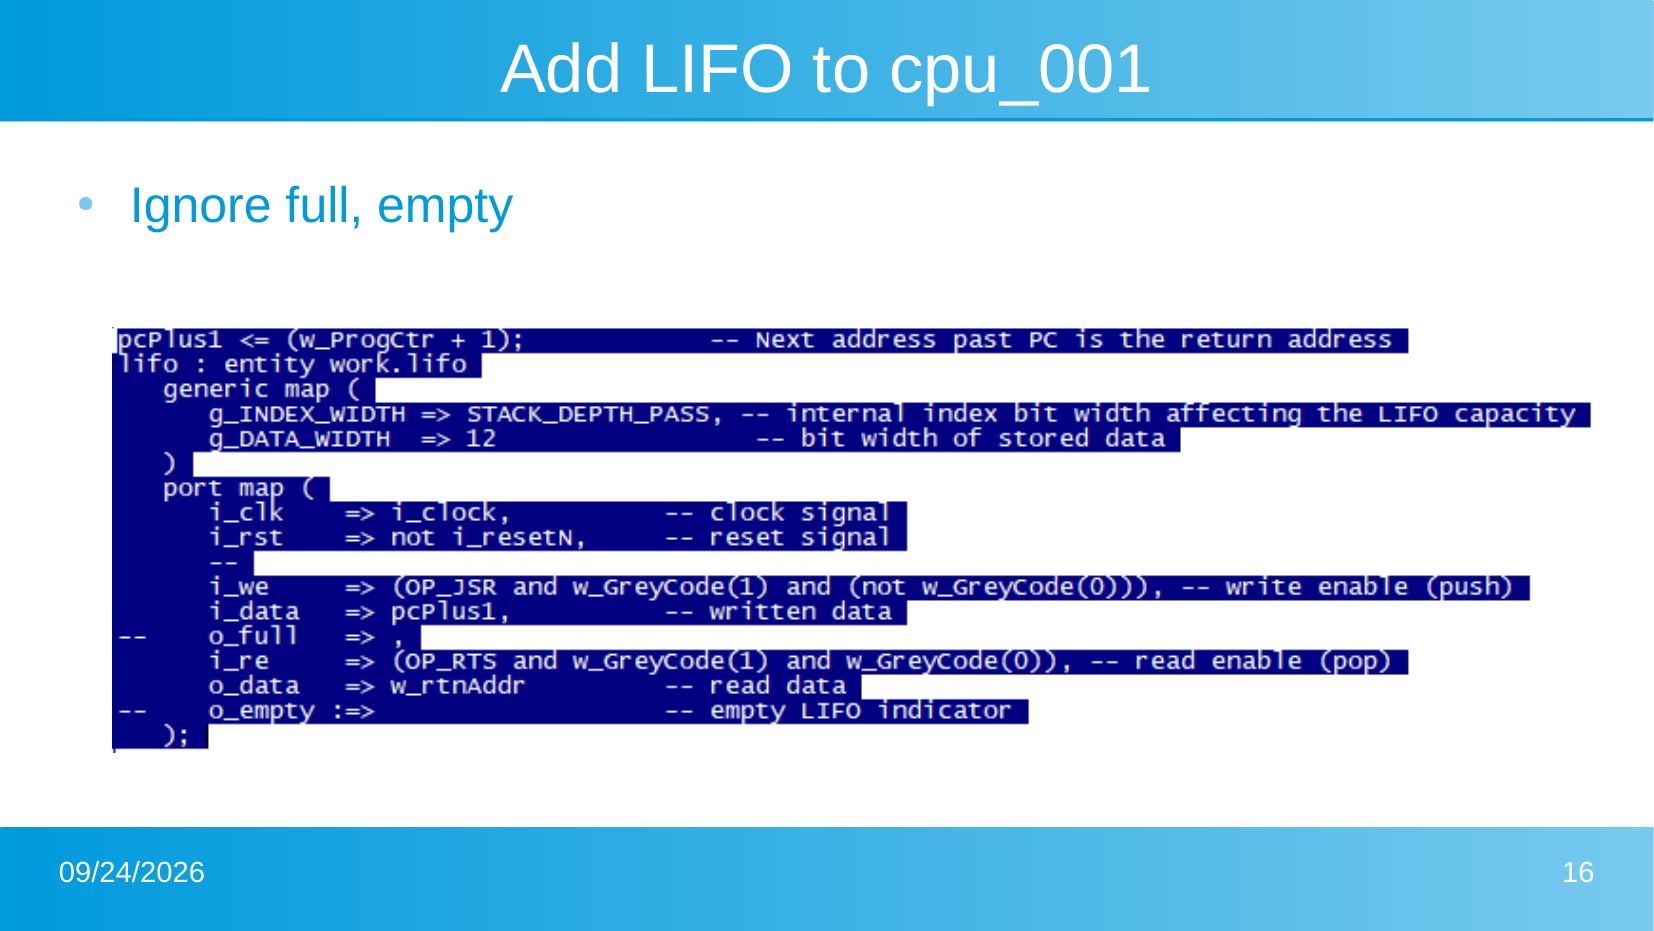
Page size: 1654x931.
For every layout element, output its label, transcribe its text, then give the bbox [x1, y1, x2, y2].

picture [112, 338, 1593, 753]
list Ignore full, empty [59, 177, 1595, 338]
title Add LIFO to cpu_001 [59, 29, 1595, 108]
